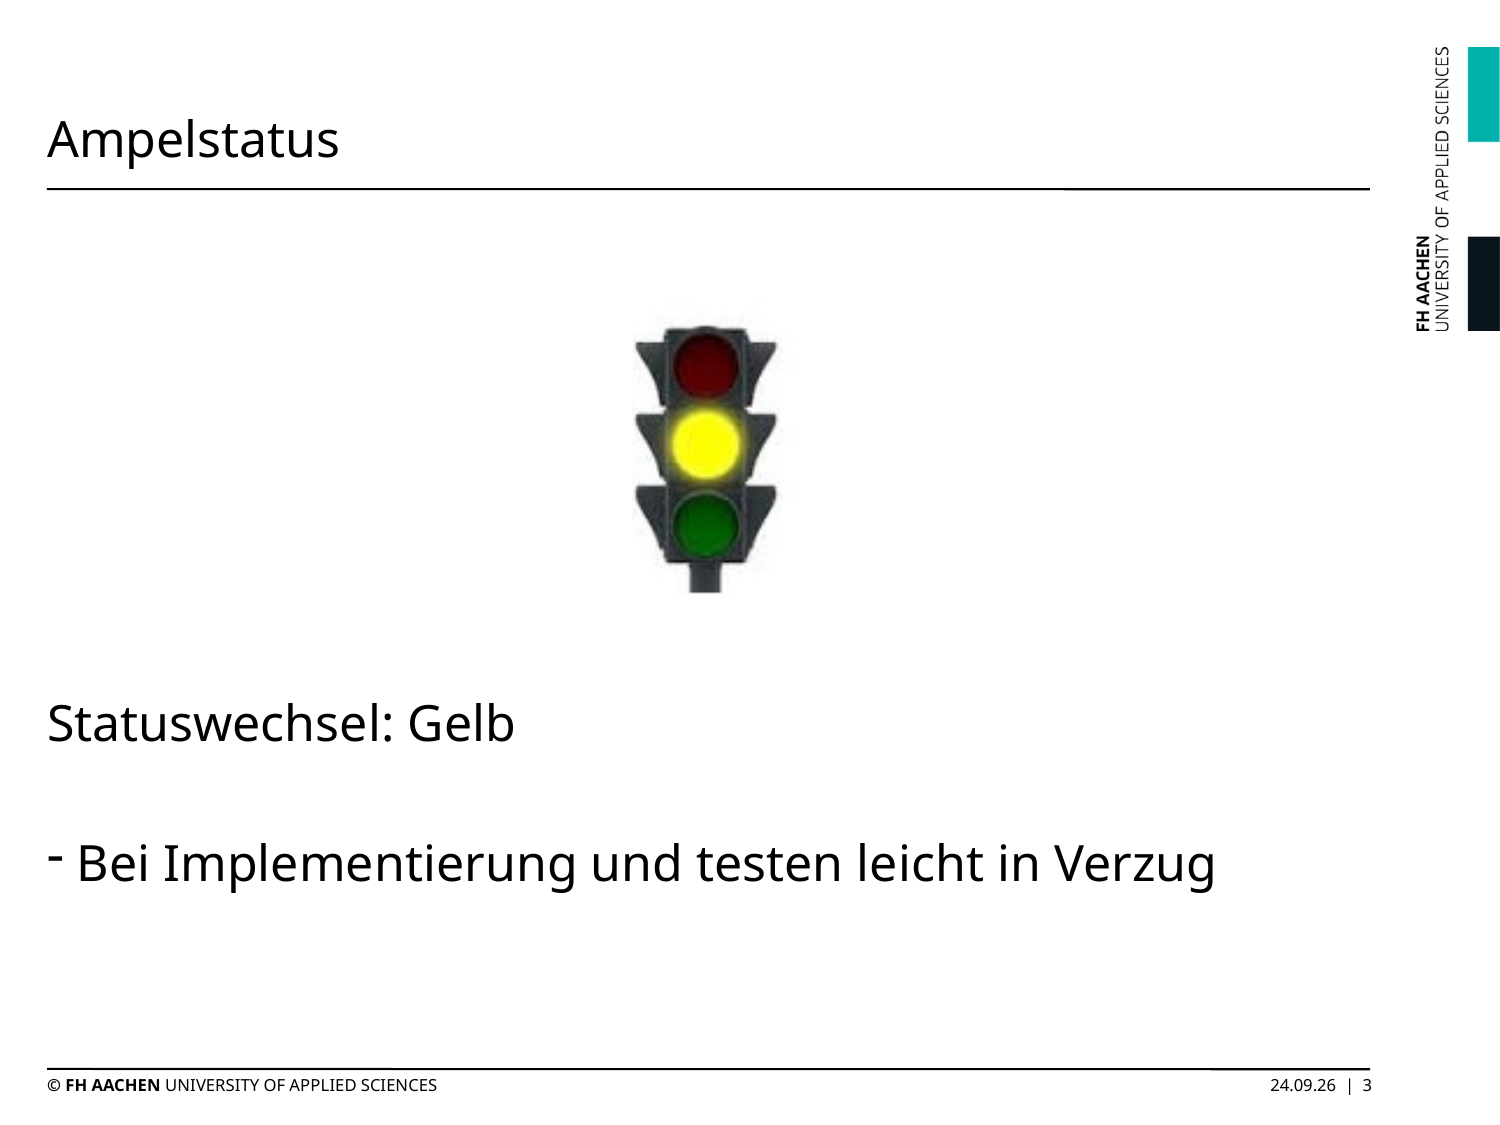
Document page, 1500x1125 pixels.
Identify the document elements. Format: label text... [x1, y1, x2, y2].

list Statuswechsel: Gelb Bei Implementierung und testen leicht in Verzug [47, 691, 1372, 1040]
picture [1404, 47, 1500, 331]
picture [632, 299, 797, 605]
title Ampelstatus [47, 47, 1370, 166]
